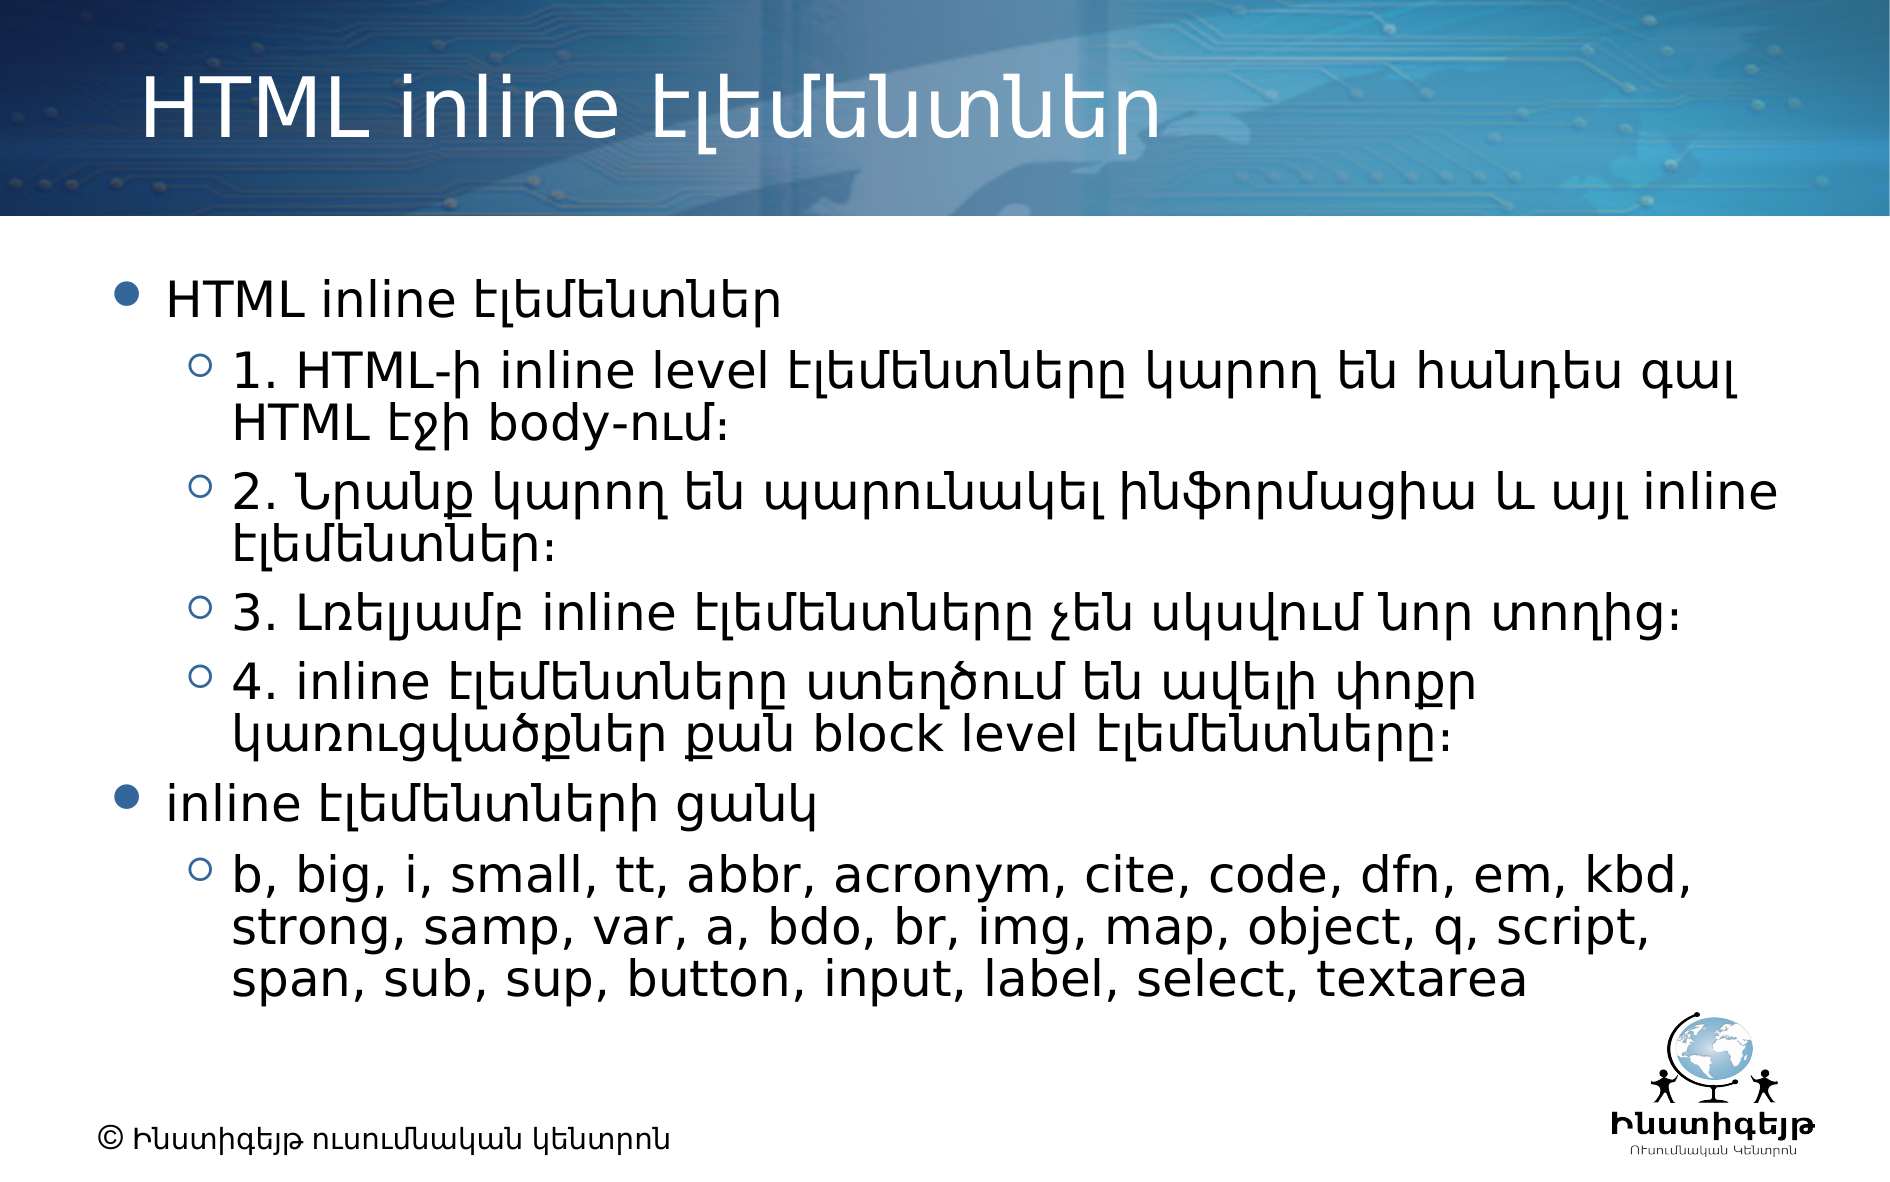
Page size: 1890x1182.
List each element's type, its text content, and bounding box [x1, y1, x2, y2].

picture [1612, 1012, 1815, 1157]
picture [0, 0, 1890, 216]
list HTML inline էլեմենտներ 1. HTML-ի inline level էլեմենտները կարող են հանդես գալ HTML էջի body-ում։ 2. Նրանք կարող են պարունակել ինֆորմացիա և այլ inline էլեմենտներ։ 3. Լռելյամբ inline էլեմենտները չեն սկսվում նոր տողից։ 4. inline էլեմենտները ստեղծում են ավելի փոքր կառուցվածքներ քան block level էլեմենտները։ inline էլեմենտների ցանկ b, big, i, small, tt, abbr, acronym, cite, code, dfn, em, kbd, strong, samp, var, a, bdo, br, img, map, object, q, script, span, sub, sup, button, input, label, select, textarea [110, 276, 1801, 306]
